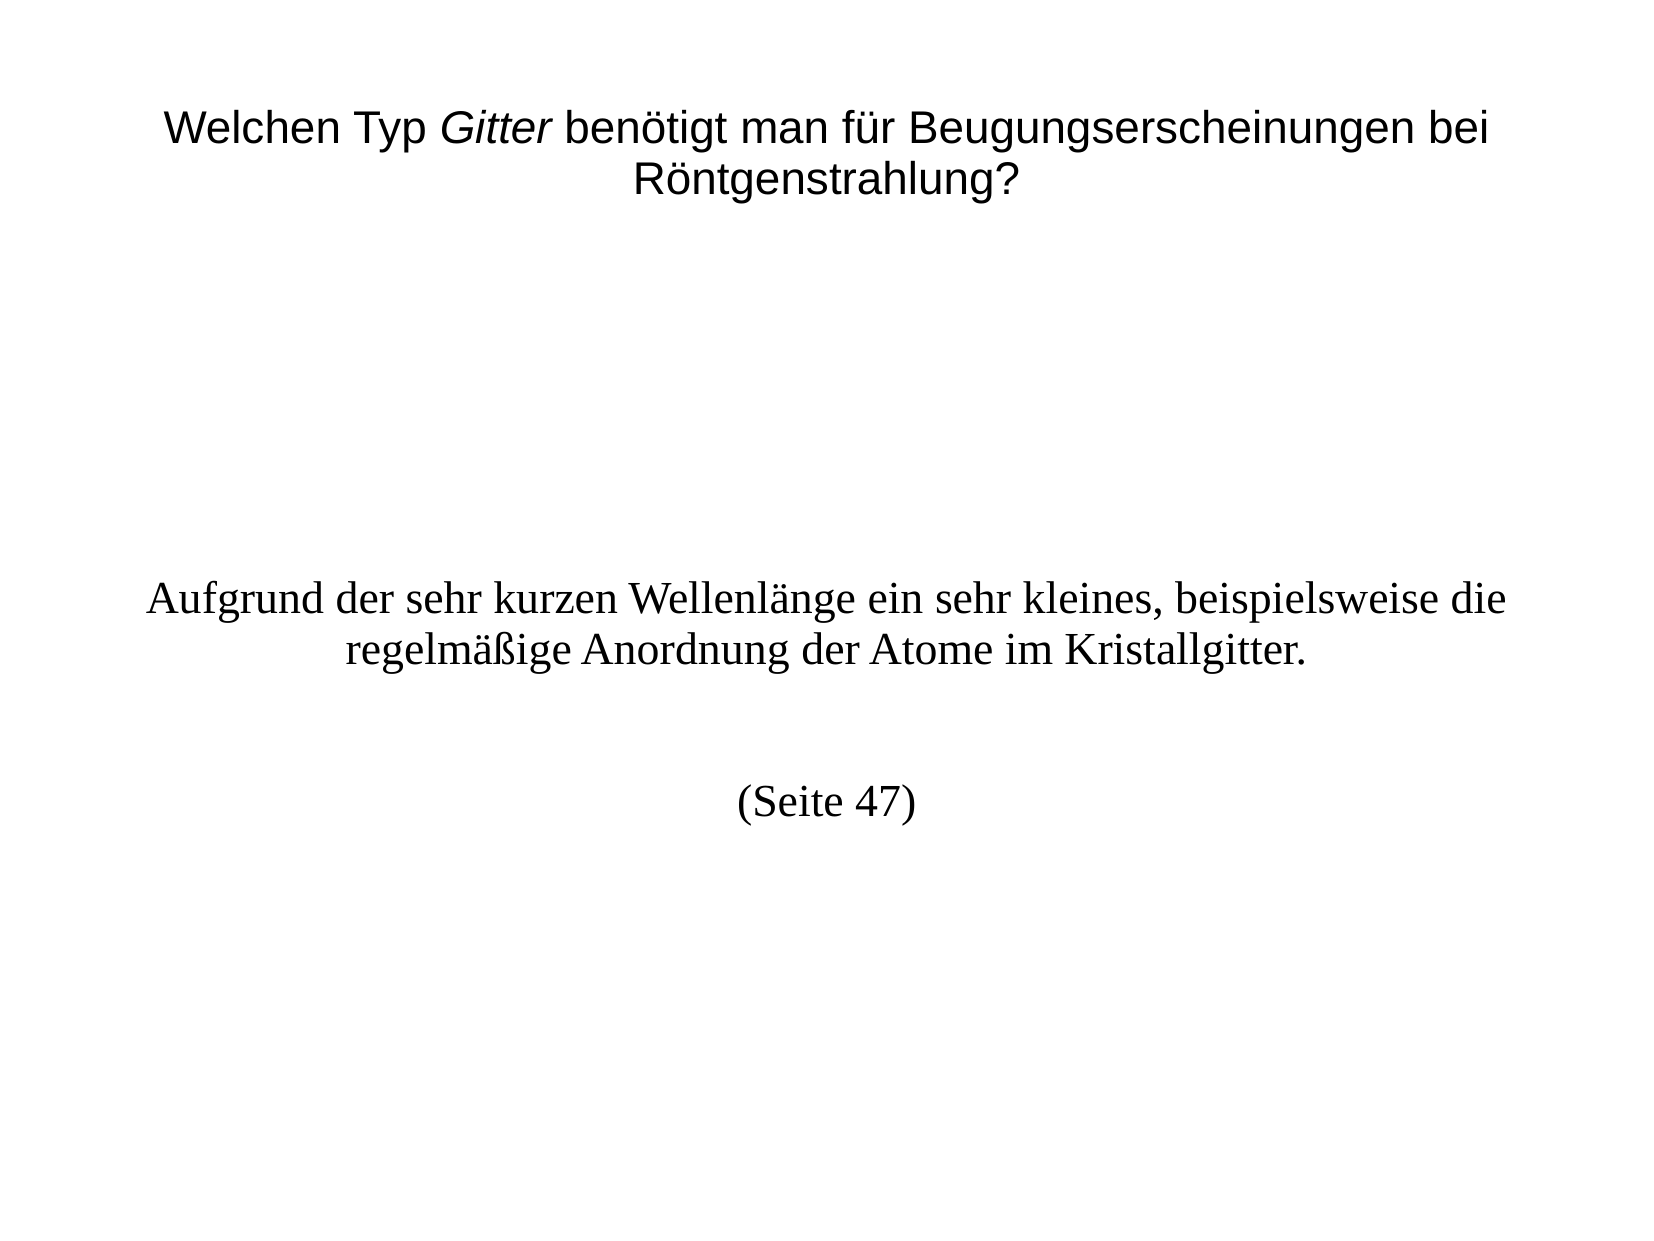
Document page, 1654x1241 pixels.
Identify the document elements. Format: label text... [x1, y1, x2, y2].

subtitle Aufgrund der sehr kurzen Wellenlänge ein sehr kleines, beispielsweise die regelmäßige Anordnung der Atome im Kristallgitter. (Seite 47) [82, 290, 1571, 1109]
title Welchen Typ Gitter benötigt man für Beugungserscheinungen bei Röntgenstrahlung? [82, 49, 1571, 257]
